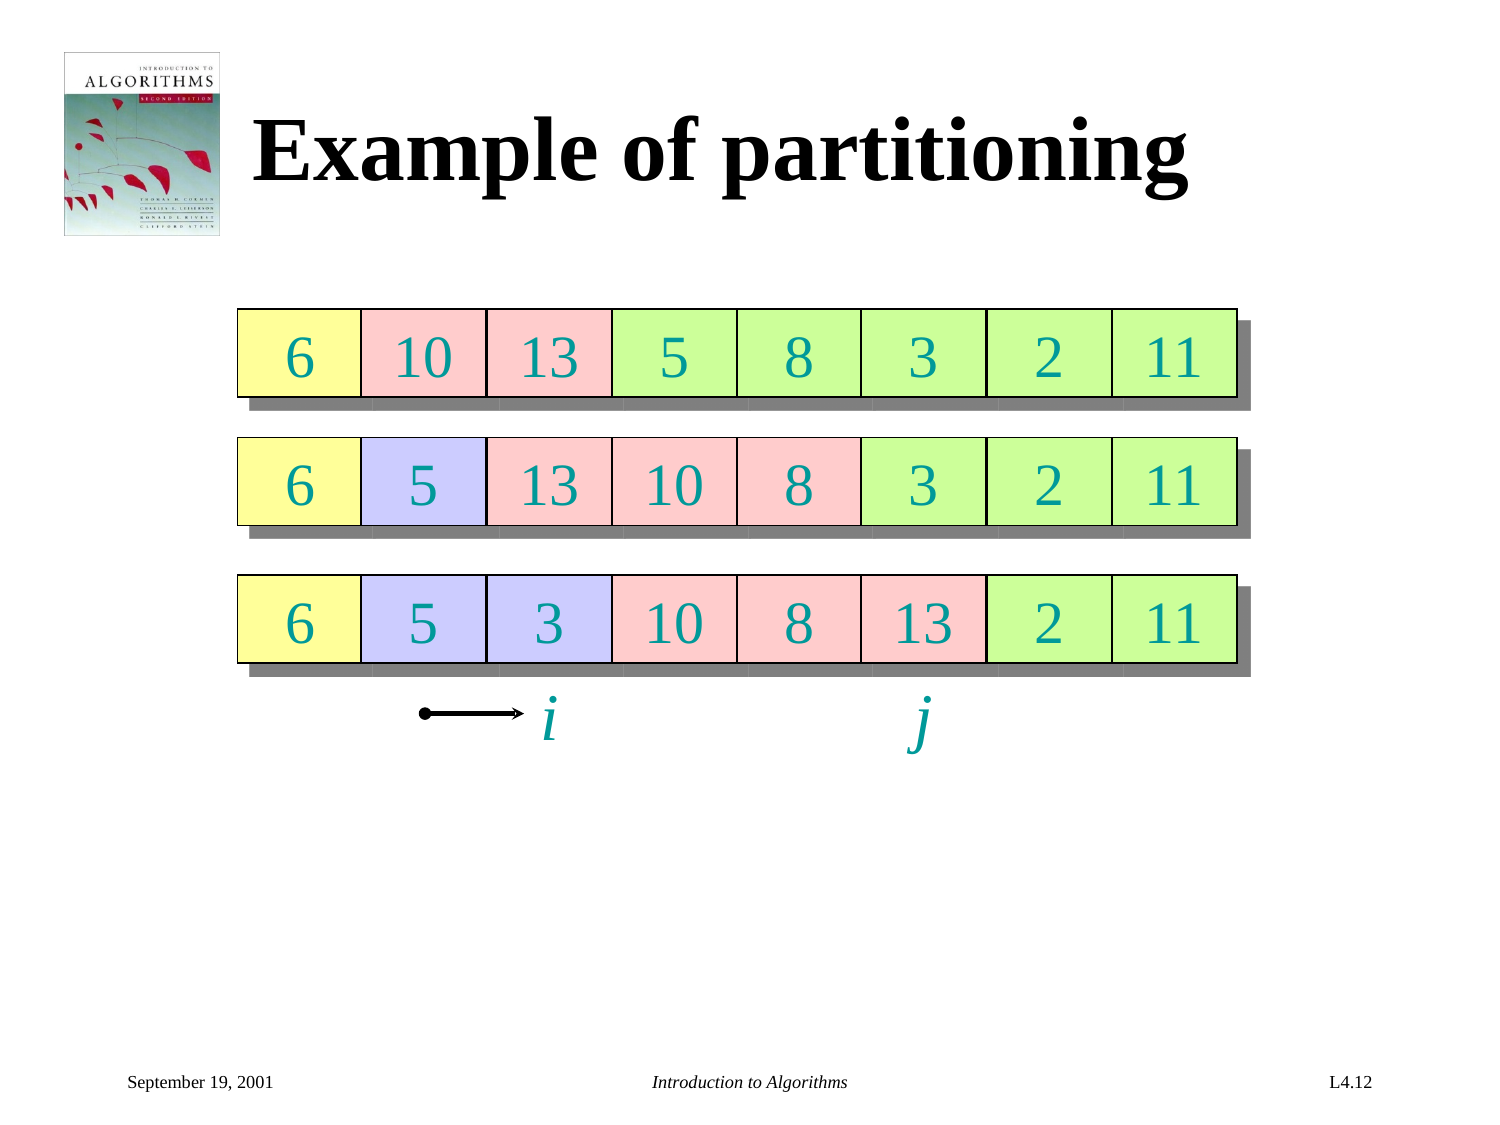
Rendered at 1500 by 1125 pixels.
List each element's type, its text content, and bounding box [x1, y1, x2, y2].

text_box 2 [986, 437, 1112, 526]
title Example of partitioning [237, 49, 1475, 238]
text_box 11 [1112, 575, 1237, 664]
text_box 11 [1112, 309, 1237, 398]
text_box 3 [487, 575, 612, 664]
text_box 6 [237, 437, 361, 526]
text_box 13 [487, 437, 612, 526]
text_box 2 [986, 575, 1112, 664]
text_box 5 [361, 575, 487, 664]
text_box 13 [487, 309, 612, 398]
text_box 3 [860, 437, 986, 526]
text_box 5 [612, 309, 737, 398]
text_box 2 [986, 309, 1112, 398]
text_box Introduction to Algorithms [512, 1062, 988, 1101]
text_box September 19, 2001 [112, 1062, 426, 1101]
text_box 8 [737, 437, 860, 526]
text_box 10 [612, 575, 737, 664]
text_box 10 [612, 437, 737, 526]
text_box i [525, 665, 574, 762]
text_box 13 [860, 575, 986, 664]
text_box 8 [737, 309, 860, 398]
picture [64, 52, 220, 236]
text_box 5 [361, 437, 487, 526]
text_box 11 [1112, 437, 1237, 526]
text_box 8 [737, 575, 860, 664]
text_box L4.<number> [1074, 1062, 1388, 1101]
text_box 6 [237, 309, 361, 398]
text_box j [899, 665, 948, 762]
text_box 10 [361, 309, 487, 398]
text_box 6 [237, 575, 361, 664]
text_box 3 [860, 309, 986, 398]
